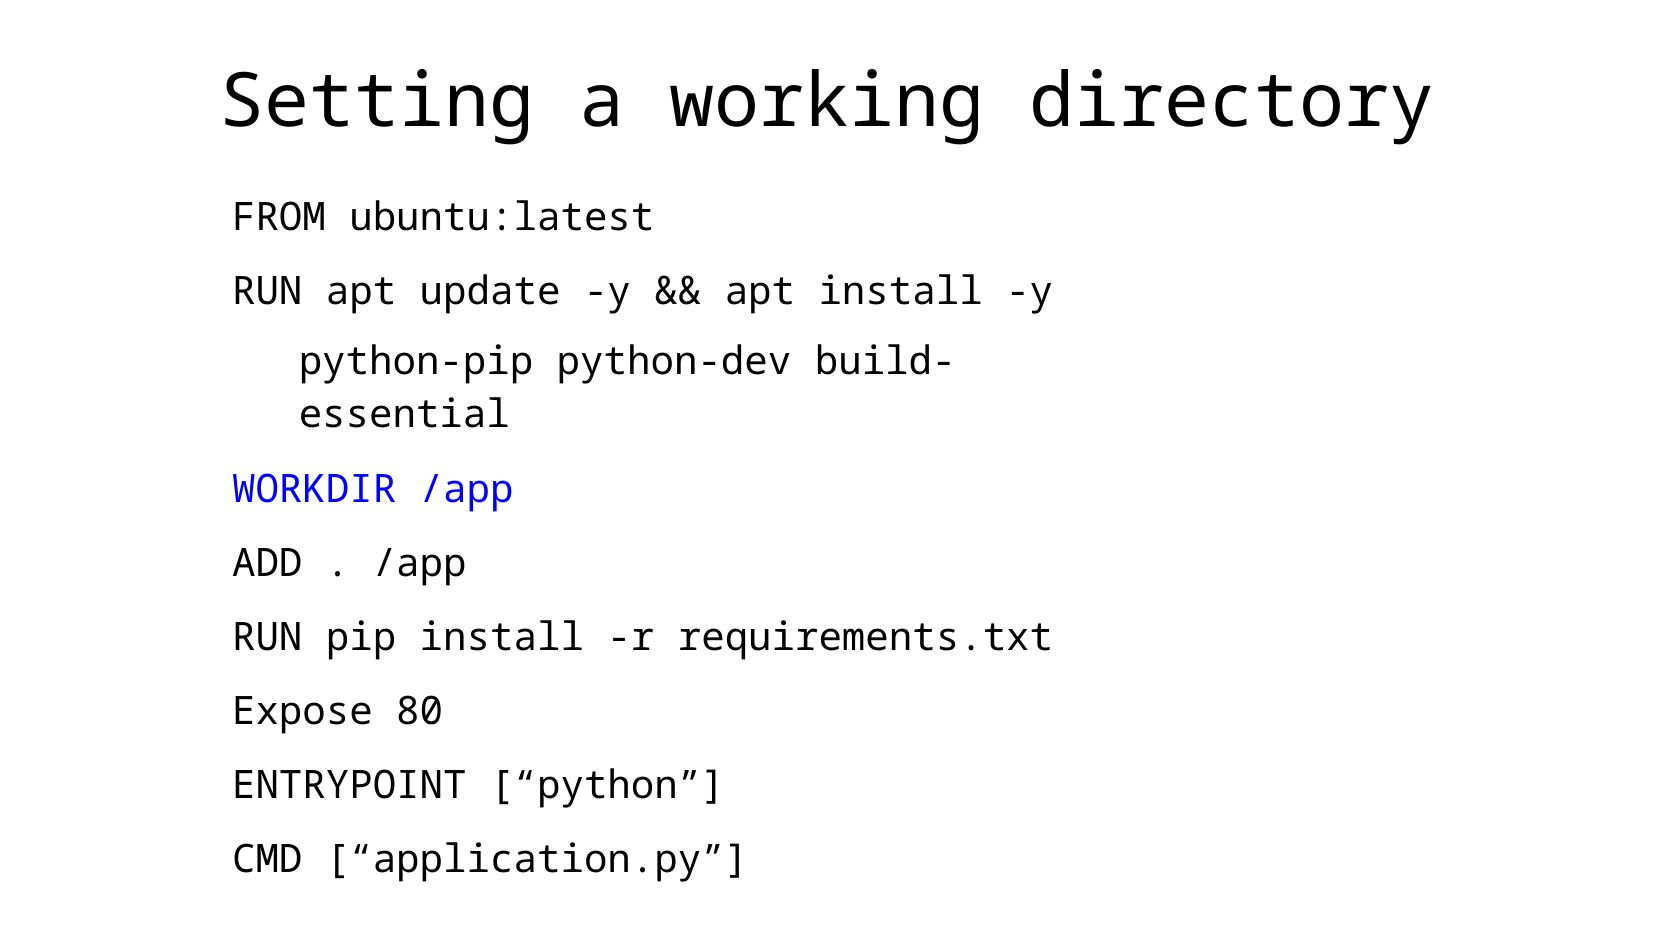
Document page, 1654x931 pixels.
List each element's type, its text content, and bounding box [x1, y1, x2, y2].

title Setting a working directory [82, 19, 1571, 175]
list FROM ubuntu:latest RUN apt update -y && apt install -y python-pip python-dev build-essential WORKDIR /app ADD . /app RUN pip install -r requirements.txt Expose 80 ENTRYPOINT [“python”] CMD [“application.py”] [165, 188, 1134, 886]
